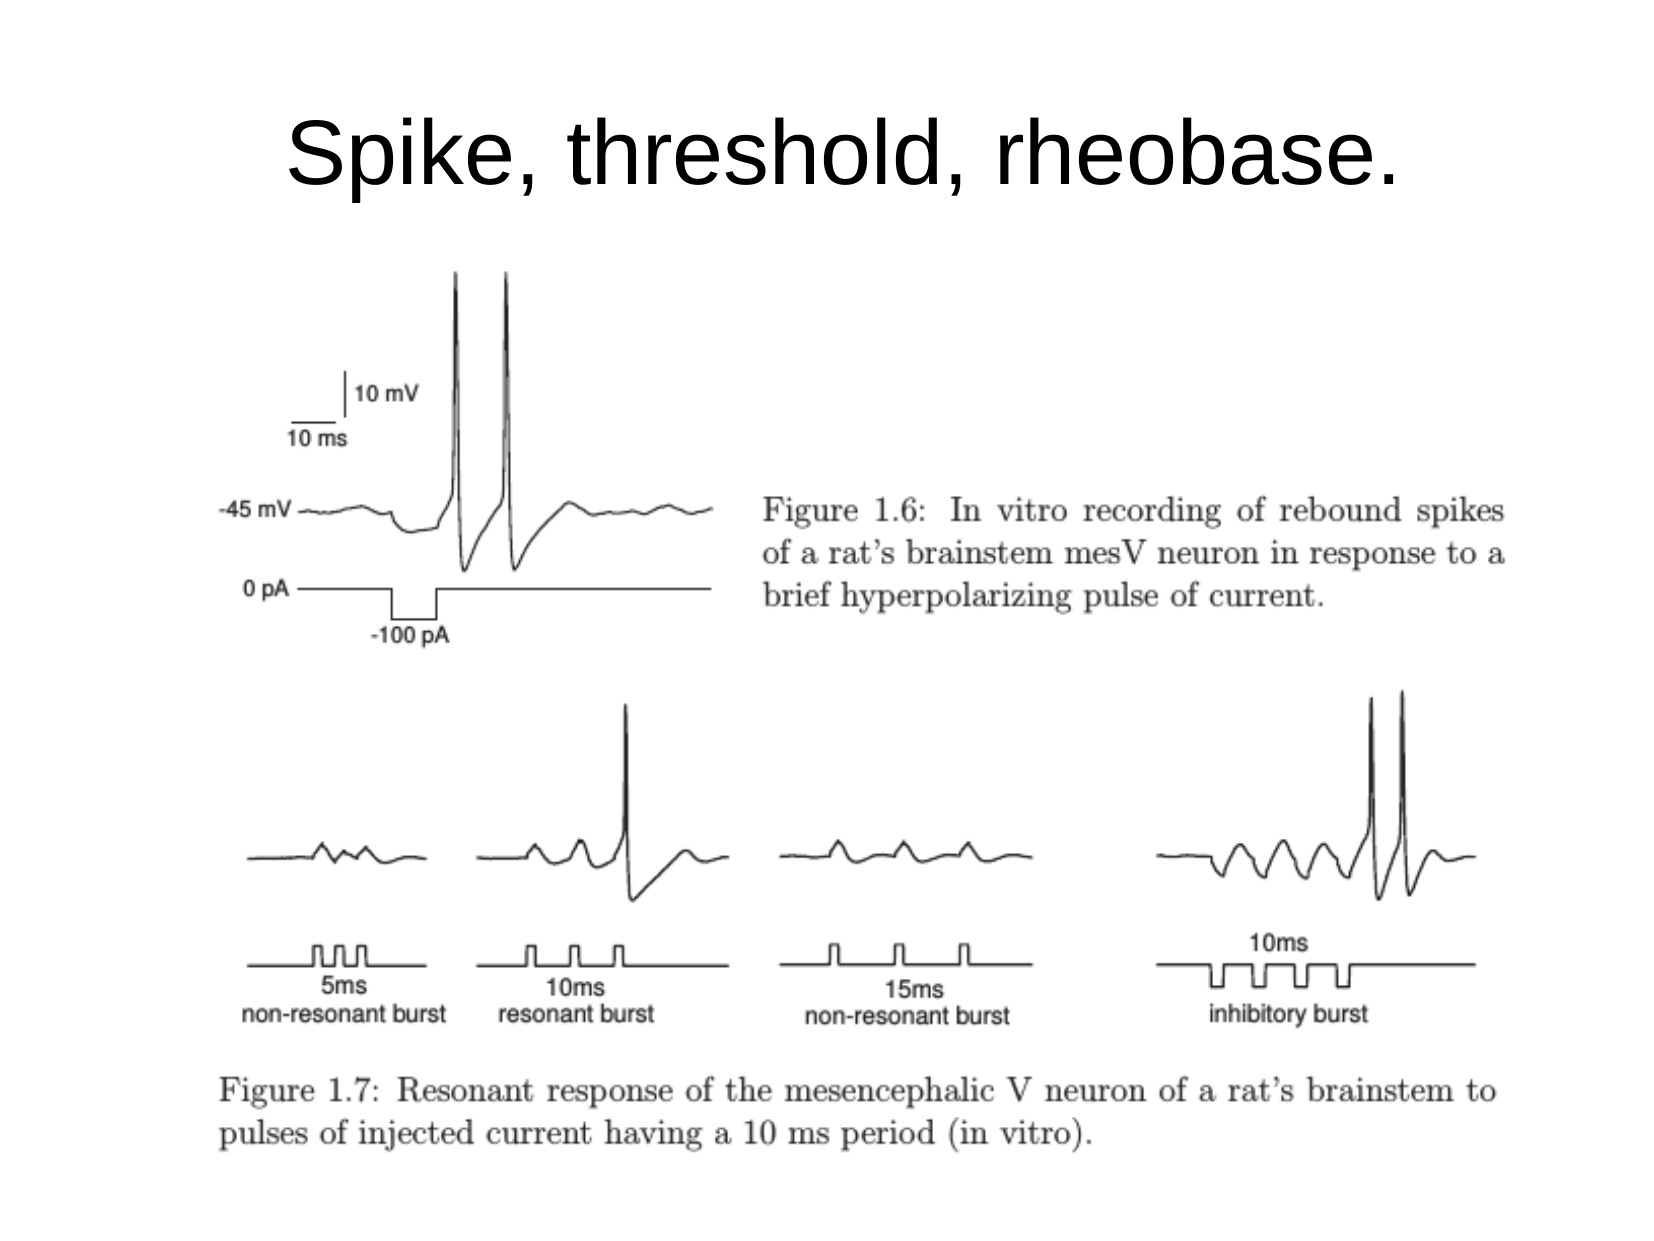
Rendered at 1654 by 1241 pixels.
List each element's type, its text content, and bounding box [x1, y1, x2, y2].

title Spike, threshold, rheobase. [82, 49, 1571, 257]
picture [124, 236, 1530, 1187]
